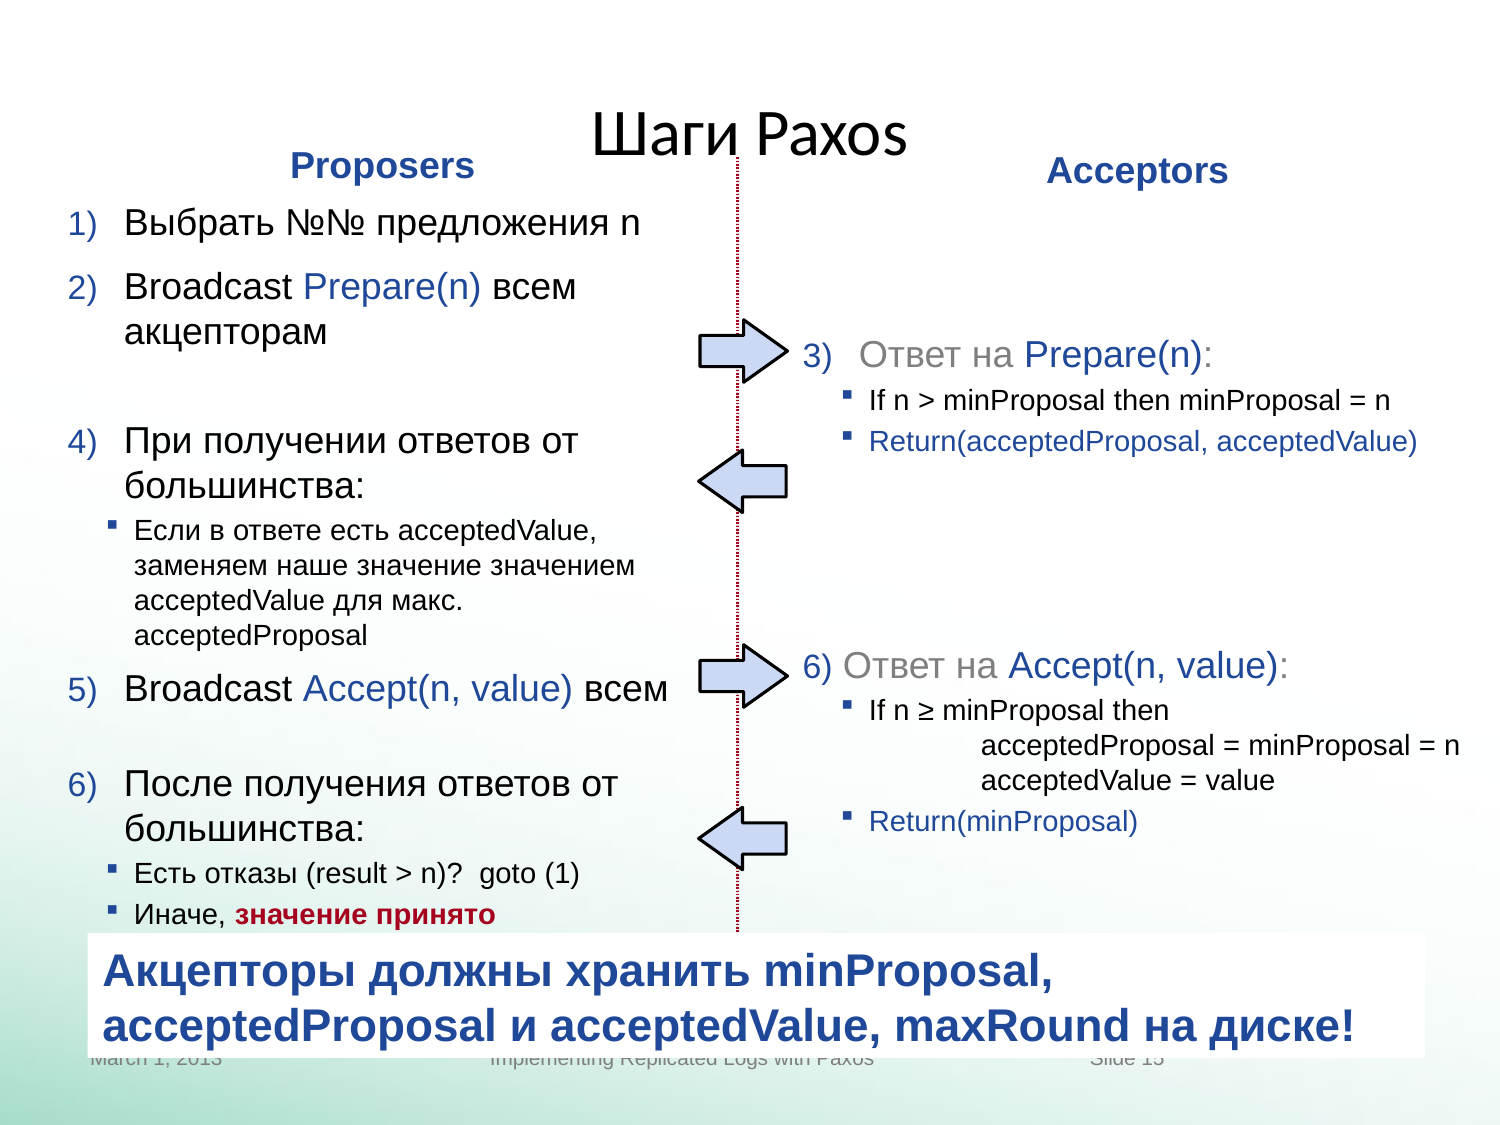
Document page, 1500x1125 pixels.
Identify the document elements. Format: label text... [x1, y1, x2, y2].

text_box Proposers Выбрать №№ предложения n Broadcast Prepare(n) всем акцепторам При получении ответов от большинства: Если в ответе есть acceptedValue, заменяем наше значение значением acceptedValue для макс. acceptedProposal Broadcast Accept(n, value) всем После получения ответов от большинства: Есть отказы (result > n)? goto (1) Иначе, значение принято [52, 133, 713, 1058]
picture [0, 0, 1500, 1125]
text_box [713, 644, 788, 708]
title Шаги Paxos [75, 45, 1426, 233]
text_box [713, 319, 788, 383]
text_box [713, 807, 787, 870]
text_box March 1, 2013 [75, 1058, 426, 1103]
text_box Акцепторы должны хранить minProposal, acceptedProposal и acceptedValue, maxRound на диске! [713, 933, 1425, 1058]
text_box Implementing Replicated Logs with Paxos [475, 1058, 1038, 1103]
text_box Acceptors Ответ на Prepare(n): If n > minProposal then minProposal = n Return(acceptedProposal, acceptedValue) Ответ на Accept(n, value): If n ≥ minProposal then acceptedProposal = minProposal = n acceptedValue = value Return(minProposal) [787, 138, 1488, 1039]
text_box Slide <number> [1075, 1037, 1426, 1103]
text_box [713, 450, 787, 513]
